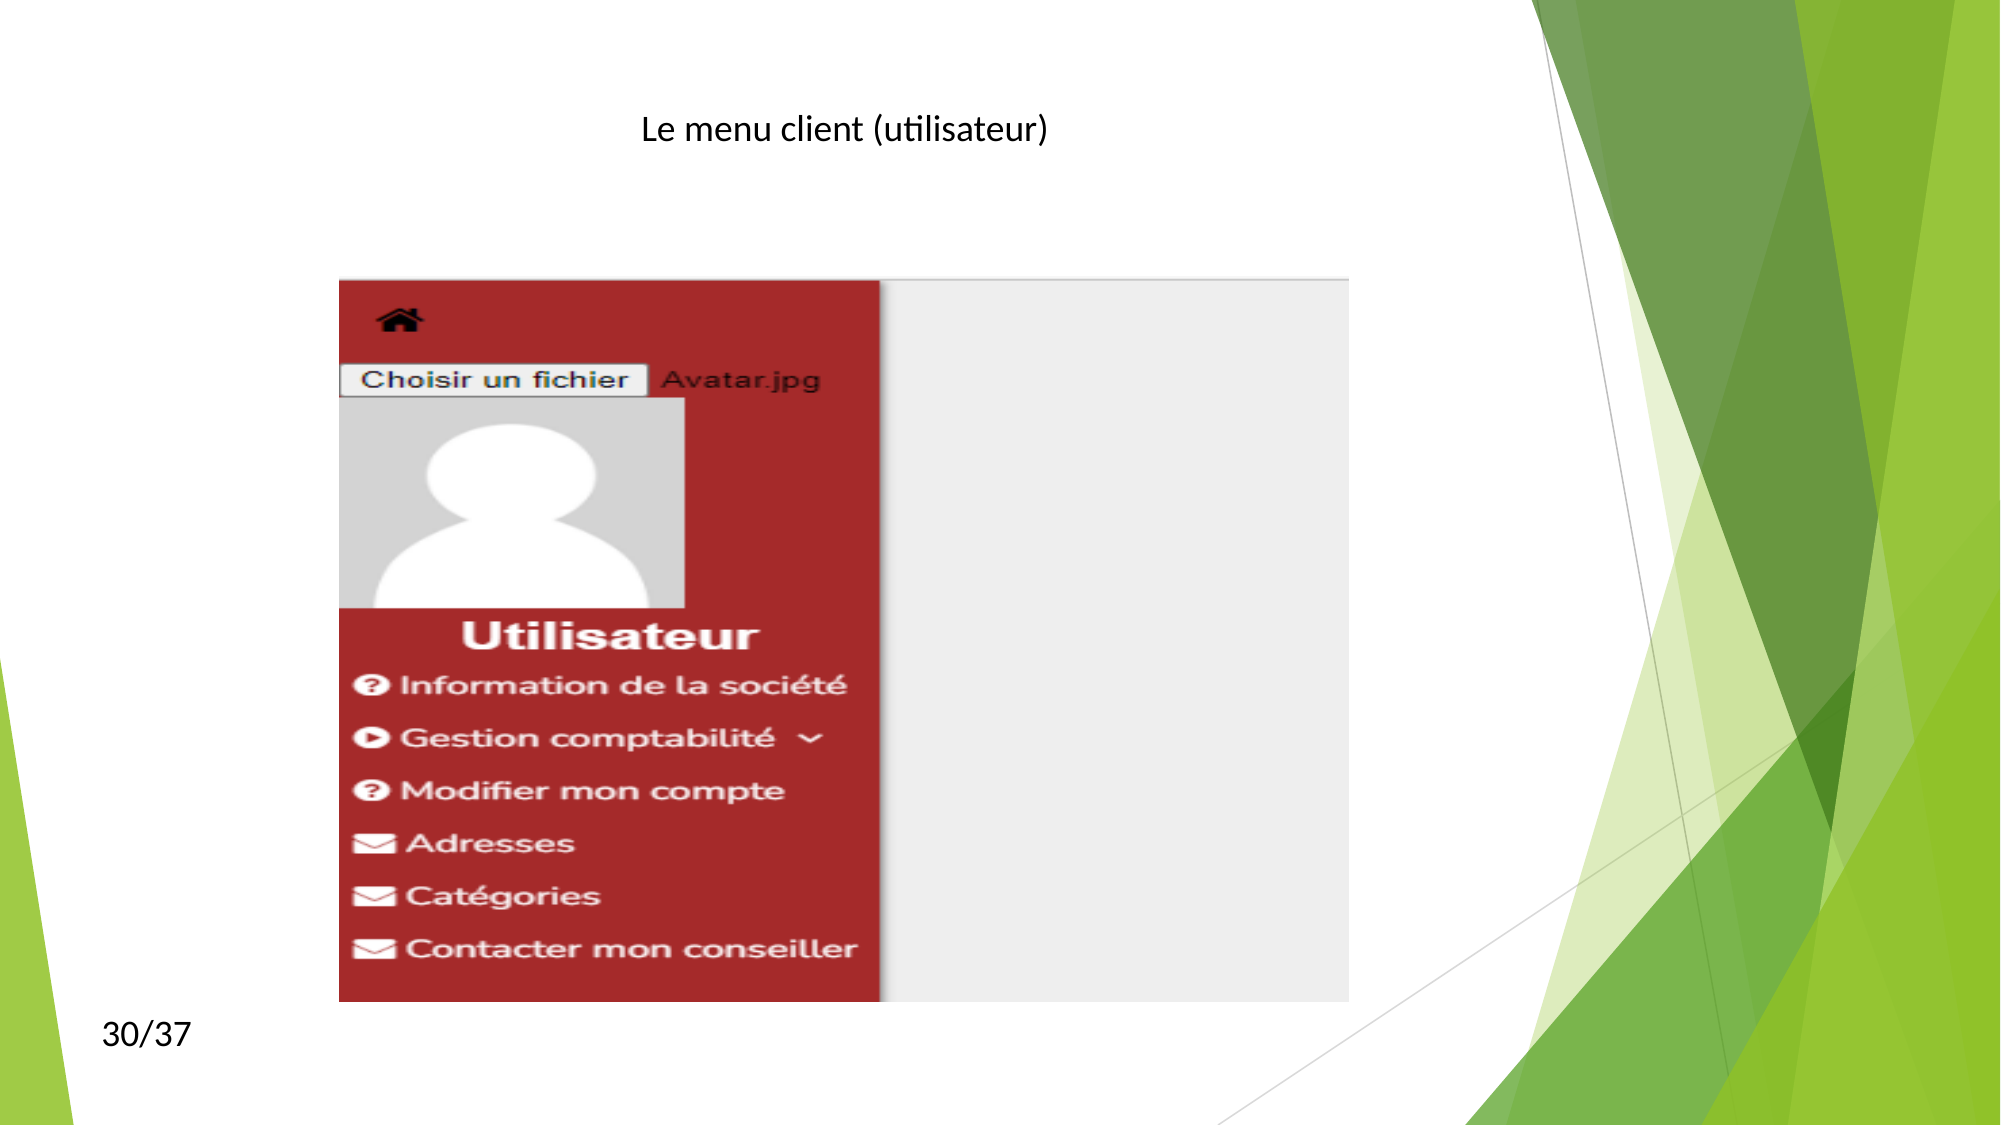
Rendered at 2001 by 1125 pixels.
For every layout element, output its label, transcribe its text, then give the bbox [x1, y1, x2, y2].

text_box 30/37 [86, 1001, 219, 1063]
picture [339, 276, 1349, 1002]
text_box Le menu client (utilisateur) [233, 96, 1457, 158]
